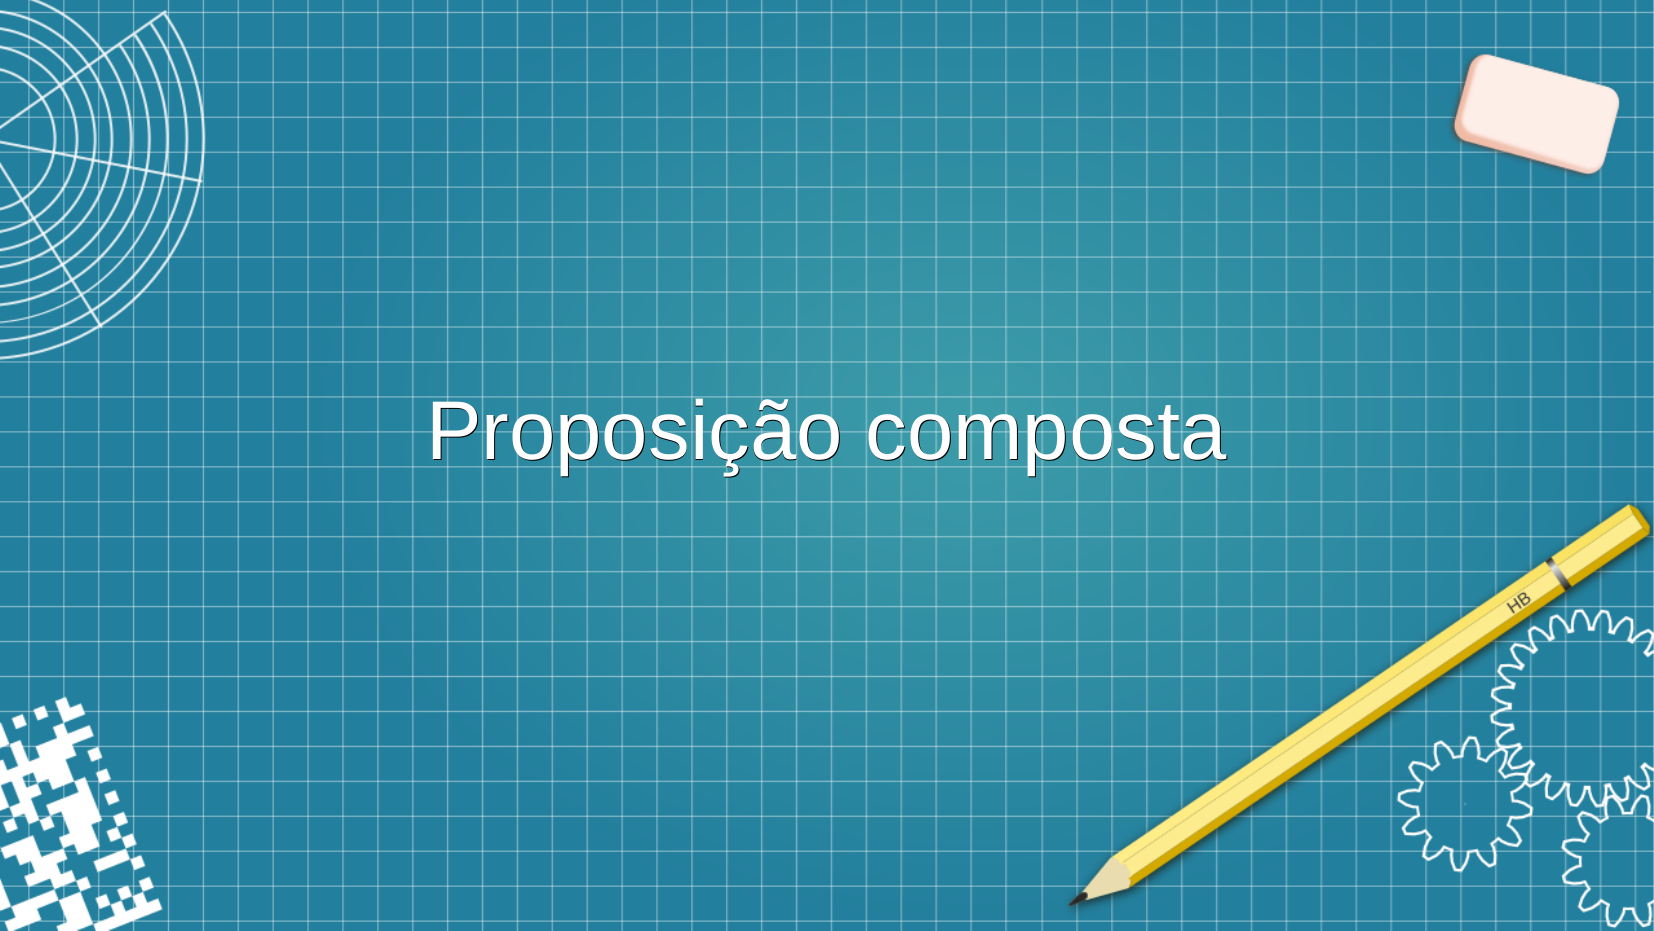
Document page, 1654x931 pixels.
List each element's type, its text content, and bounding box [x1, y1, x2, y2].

title Proposição composta [82, 324, 1571, 538]
picture [0, 0, 1654, 931]
